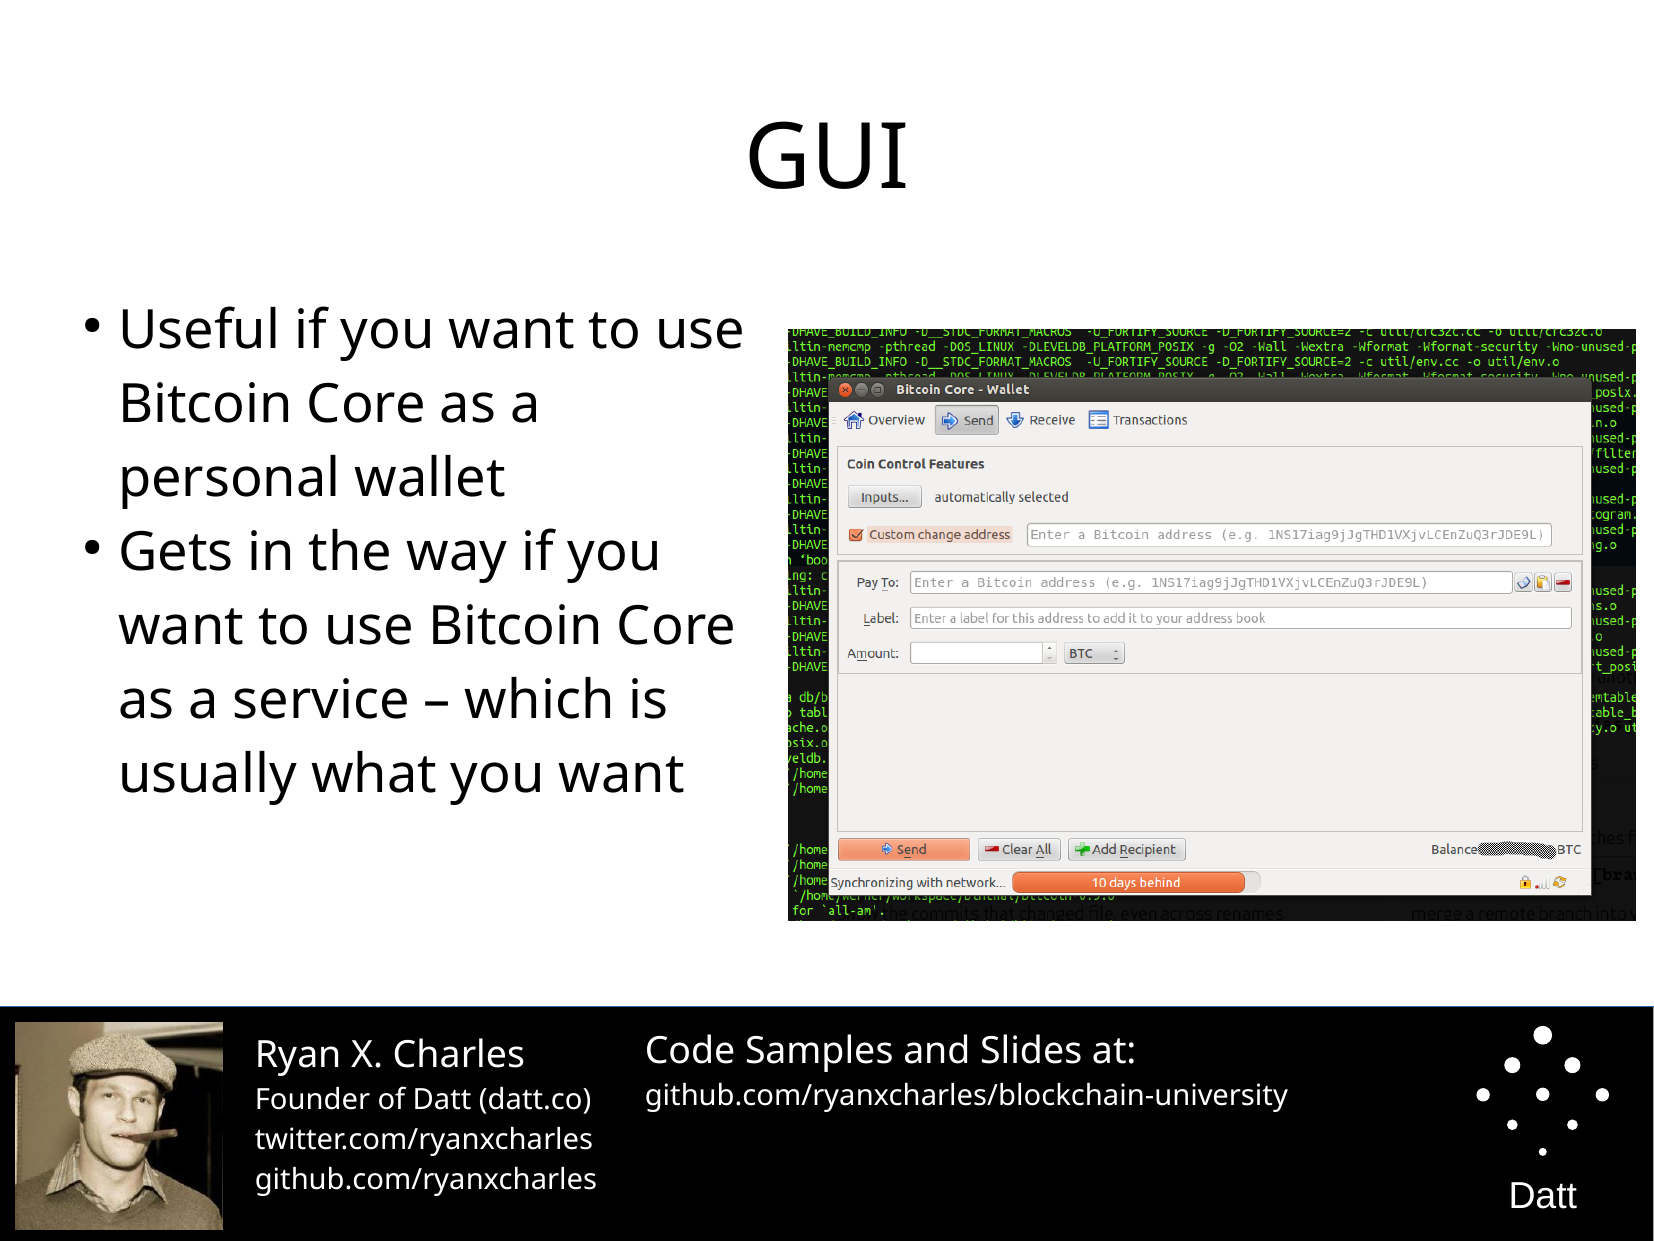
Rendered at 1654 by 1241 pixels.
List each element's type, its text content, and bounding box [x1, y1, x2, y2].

subtitle Useful if you want to use Bitcoin Core as a personal wallet Gets in the way if you want to use Bitcoin Core as a service – which is usually what you want [82, 290, 774, 1006]
text_box Datt [1452, 1167, 1633, 1241]
title GUI [82, 49, 1571, 257]
text_box [0, 1006, 1654, 1241]
picture [788, 329, 1636, 921]
picture [15, 1022, 223, 1231]
text_box Code Samples and Slides at: github.com/ryanxcharles/blockchain-university [630, 1015, 1403, 1156]
picture [1475, 1023, 1611, 1159]
text_box Ryan X. Charles Founder of Datt (datt.co) twitter.com/ryanxcharles github.com/ryanxcharles [240, 1020, 976, 1241]
